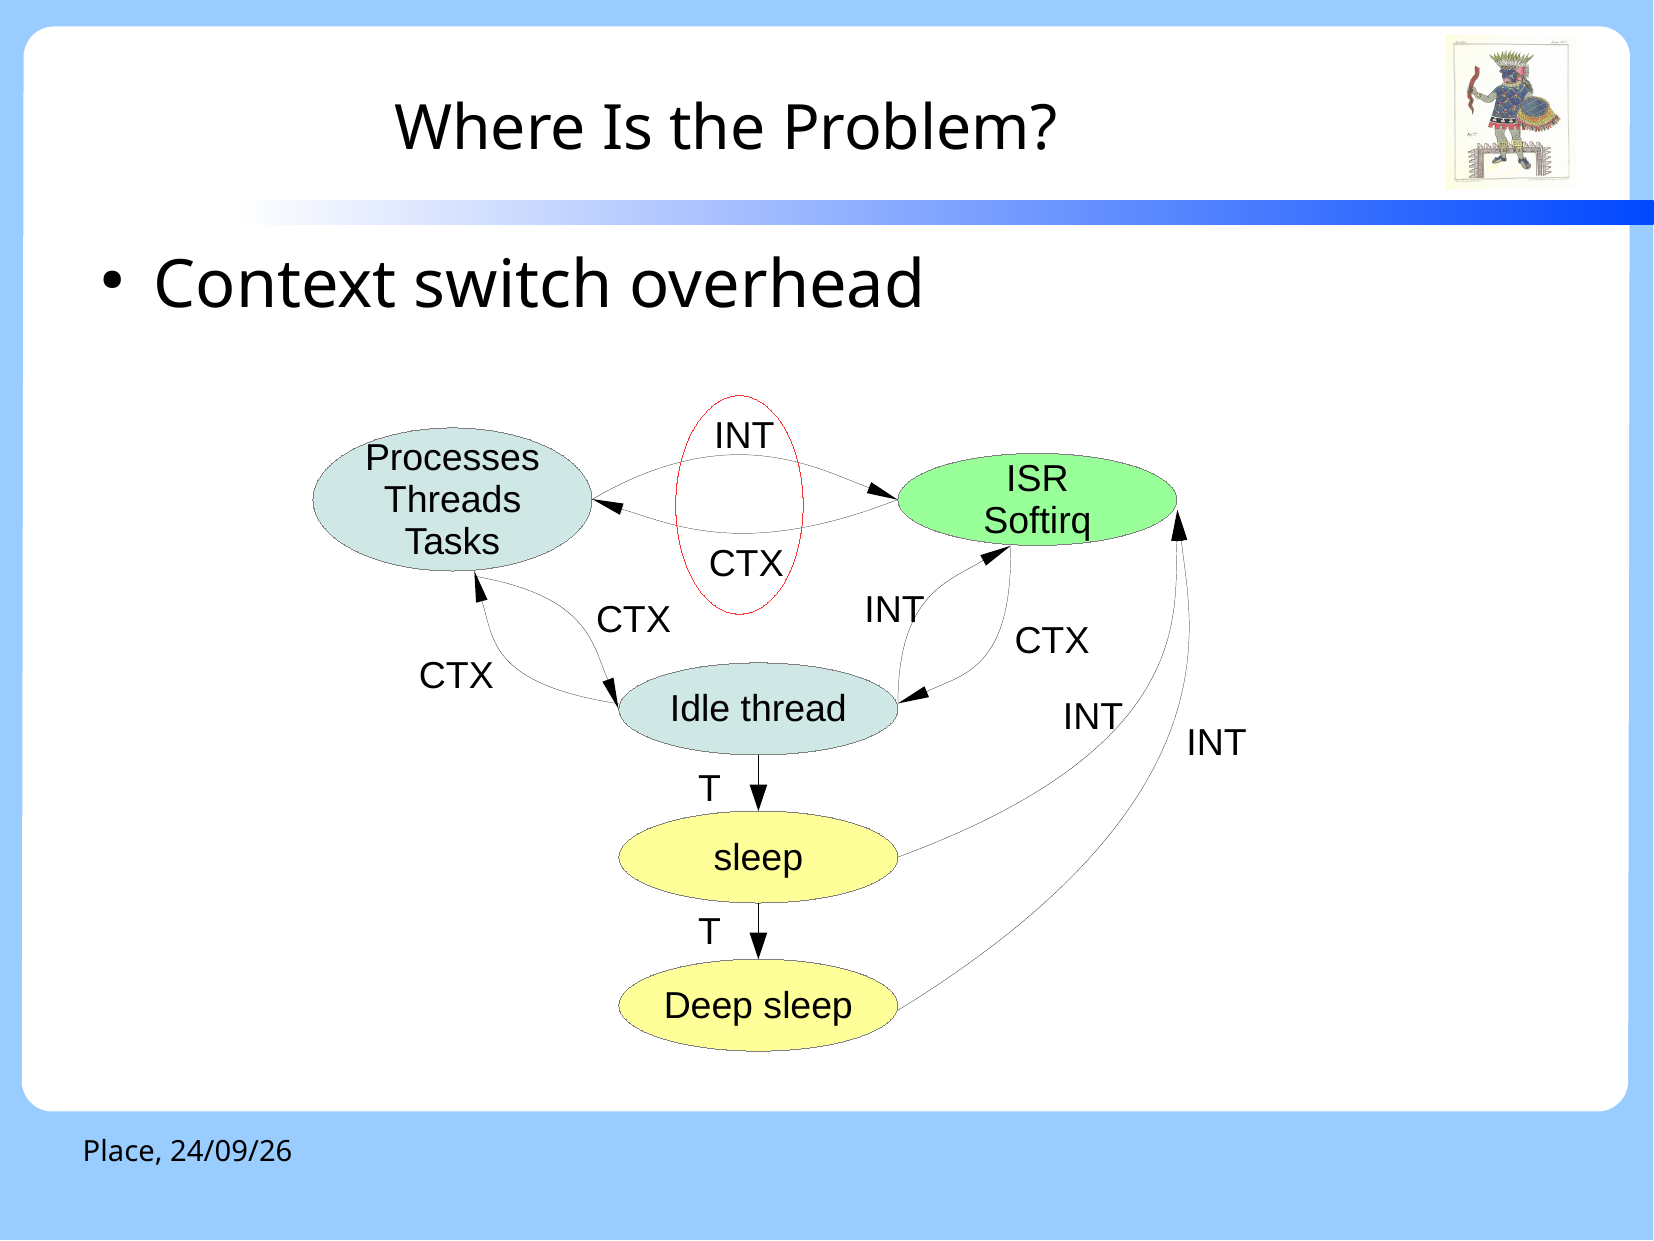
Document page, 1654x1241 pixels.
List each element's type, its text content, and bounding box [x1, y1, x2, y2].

text_box INT [849, 581, 940, 638]
text_box [675, 395, 804, 615]
text_box INT [699, 407, 710, 419]
text_box CTX [581, 591, 686, 649]
text_box INT [1048, 688, 1139, 746]
picture [1446, 35, 1577, 189]
title Where Is the Problem? [82, 49, 1371, 201]
text_box CTX [778, 548, 799, 593]
text_box CTX [404, 647, 509, 705]
text_box CTX [999, 611, 1105, 669]
text_box INT [1171, 713, 1262, 771]
text_box T [683, 759, 765, 817]
text_box Deep sleep [618, 959, 898, 1052]
text_box ISR Softirq [897, 453, 1177, 546]
list Context switch overhead [82, 236, 1571, 1055]
text_box Idle thread [618, 662, 898, 755]
text_box Processes Threads Tasks [312, 427, 592, 572]
text_box sleep [618, 811, 898, 903]
text_box INT [769, 407, 790, 436]
text_box T [683, 903, 765, 960]
